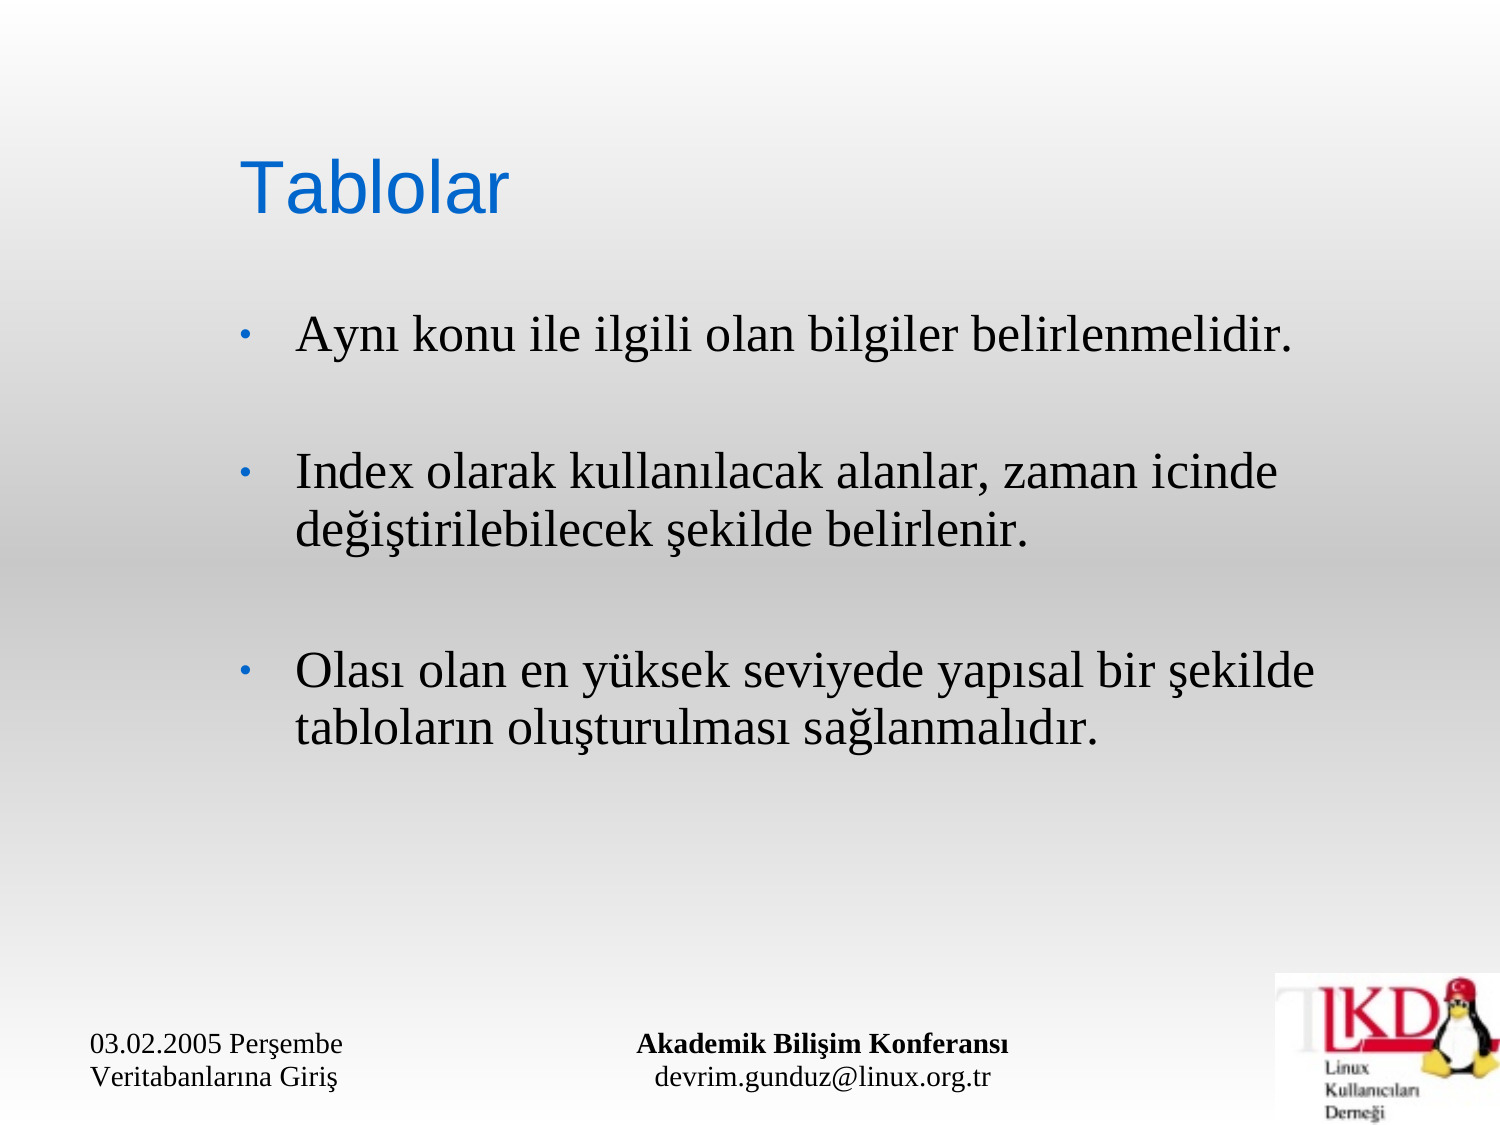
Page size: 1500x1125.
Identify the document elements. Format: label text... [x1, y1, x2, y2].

title Tablolar [224, 49, 1425, 237]
list Aynı konu ile ilgili olan bilgiler belirlenmelidir. Index olarak kullanılacak alanlar, zaman icinde değiştirilebilecek şekilde belirlenir. Olası olan en yüksek seviyede yapısal bir şekilde tabloların oluşturulması sağlanmalıdır. [224, 299, 1425, 975]
picture [1275, 973, 1500, 1125]
